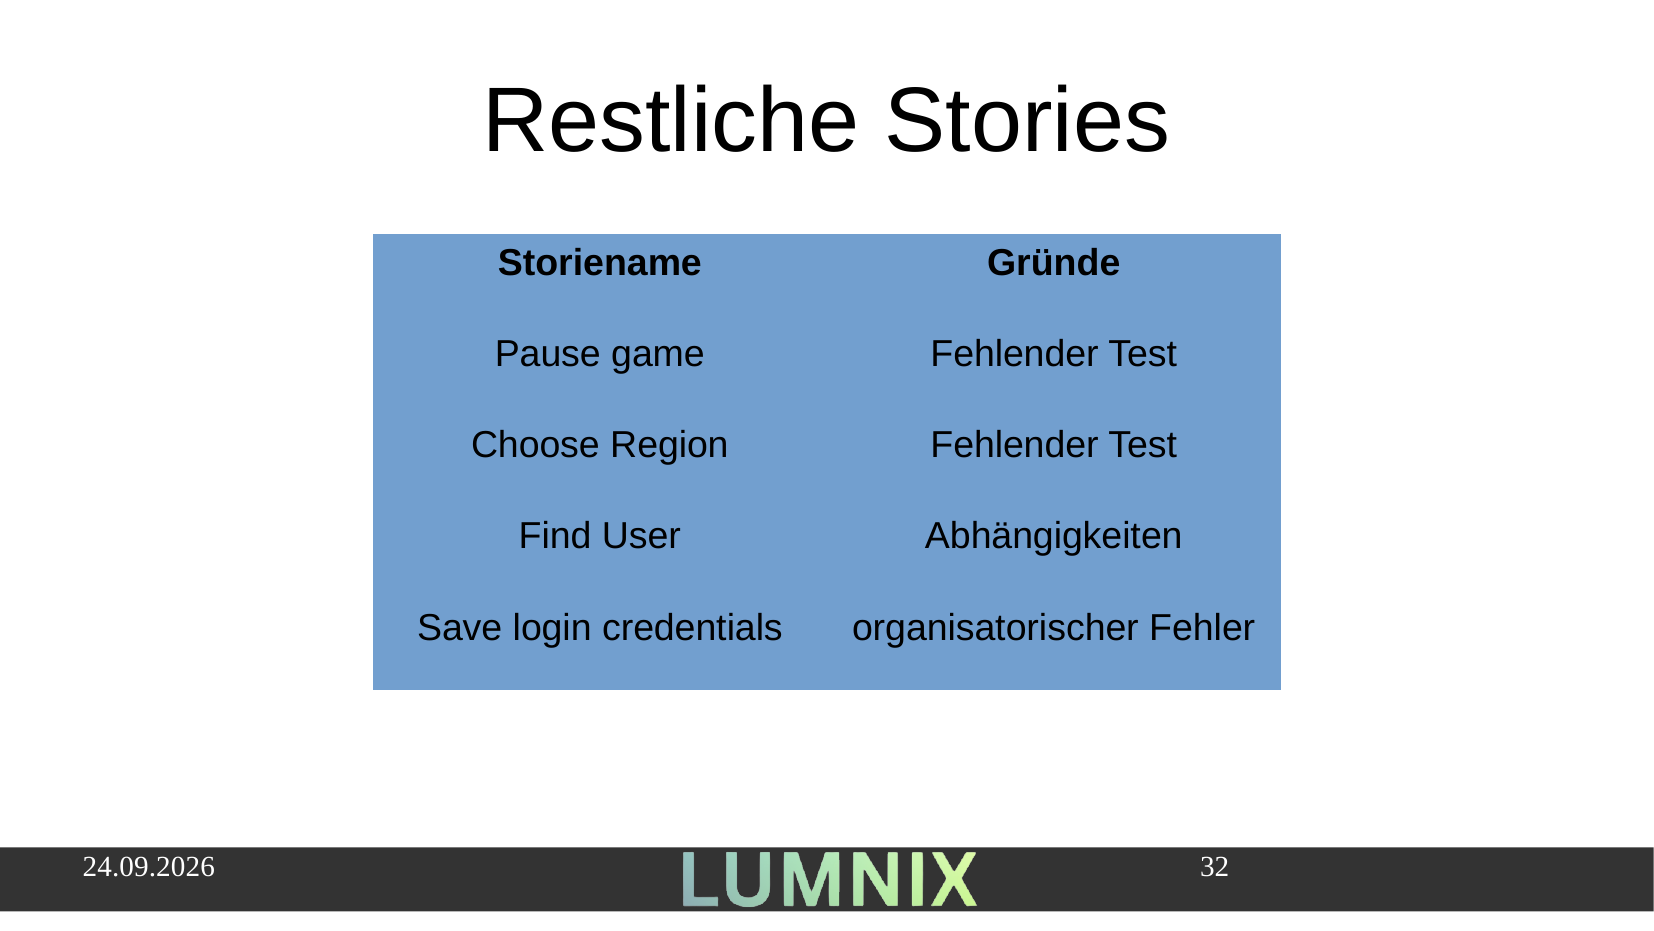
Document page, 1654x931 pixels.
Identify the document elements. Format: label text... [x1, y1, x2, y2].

table_cell organisatorischer Fehler [827, 599, 1281, 690]
table_cell Fehlender Test [827, 325, 1281, 416]
table_cell Choose Region [373, 416, 827, 508]
table_cell Fehlender Test [827, 416, 1281, 508]
text_box [1200, 847, 1586, 912]
table_cell Save login credentials [373, 599, 827, 690]
text_box 23.05.2023 [82, 847, 468, 912]
title Restliche Stories [82, 37, 1571, 193]
table_cell Find User [373, 508, 827, 599]
table_cell Pause game [373, 325, 827, 416]
table_header Storiename [373, 234, 827, 325]
table_header Gründe [827, 234, 1281, 325]
table_cell Abhängigkeiten [827, 508, 1281, 599]
